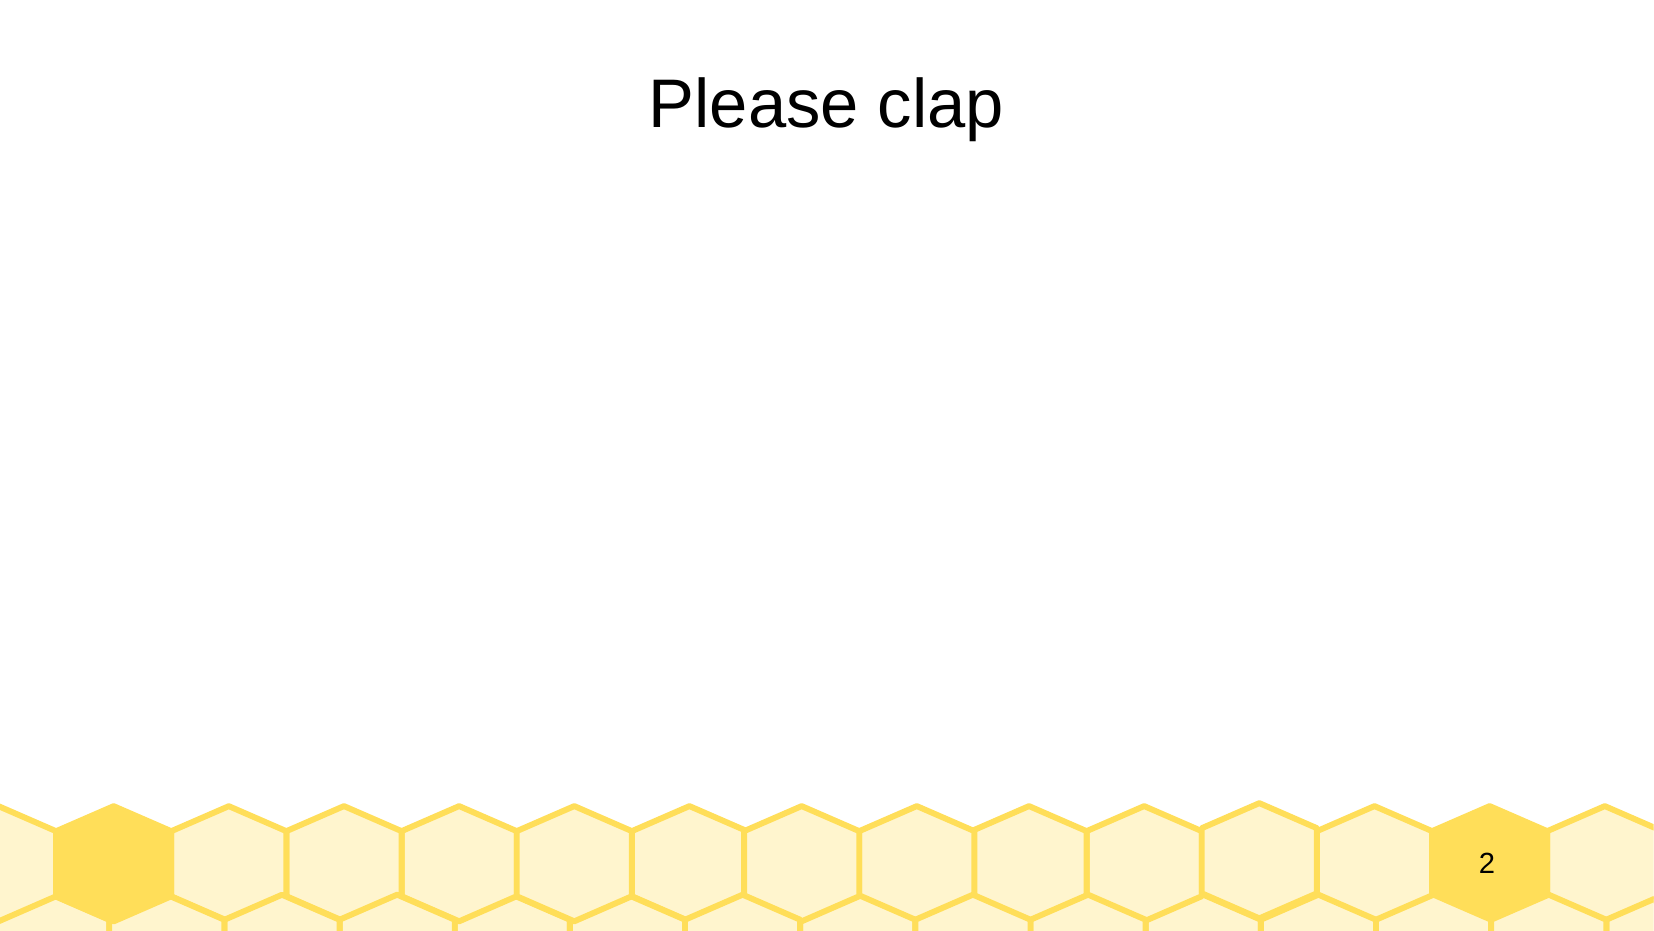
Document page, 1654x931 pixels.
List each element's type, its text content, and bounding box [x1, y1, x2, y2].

title Please clap [88, 29, 1565, 178]
